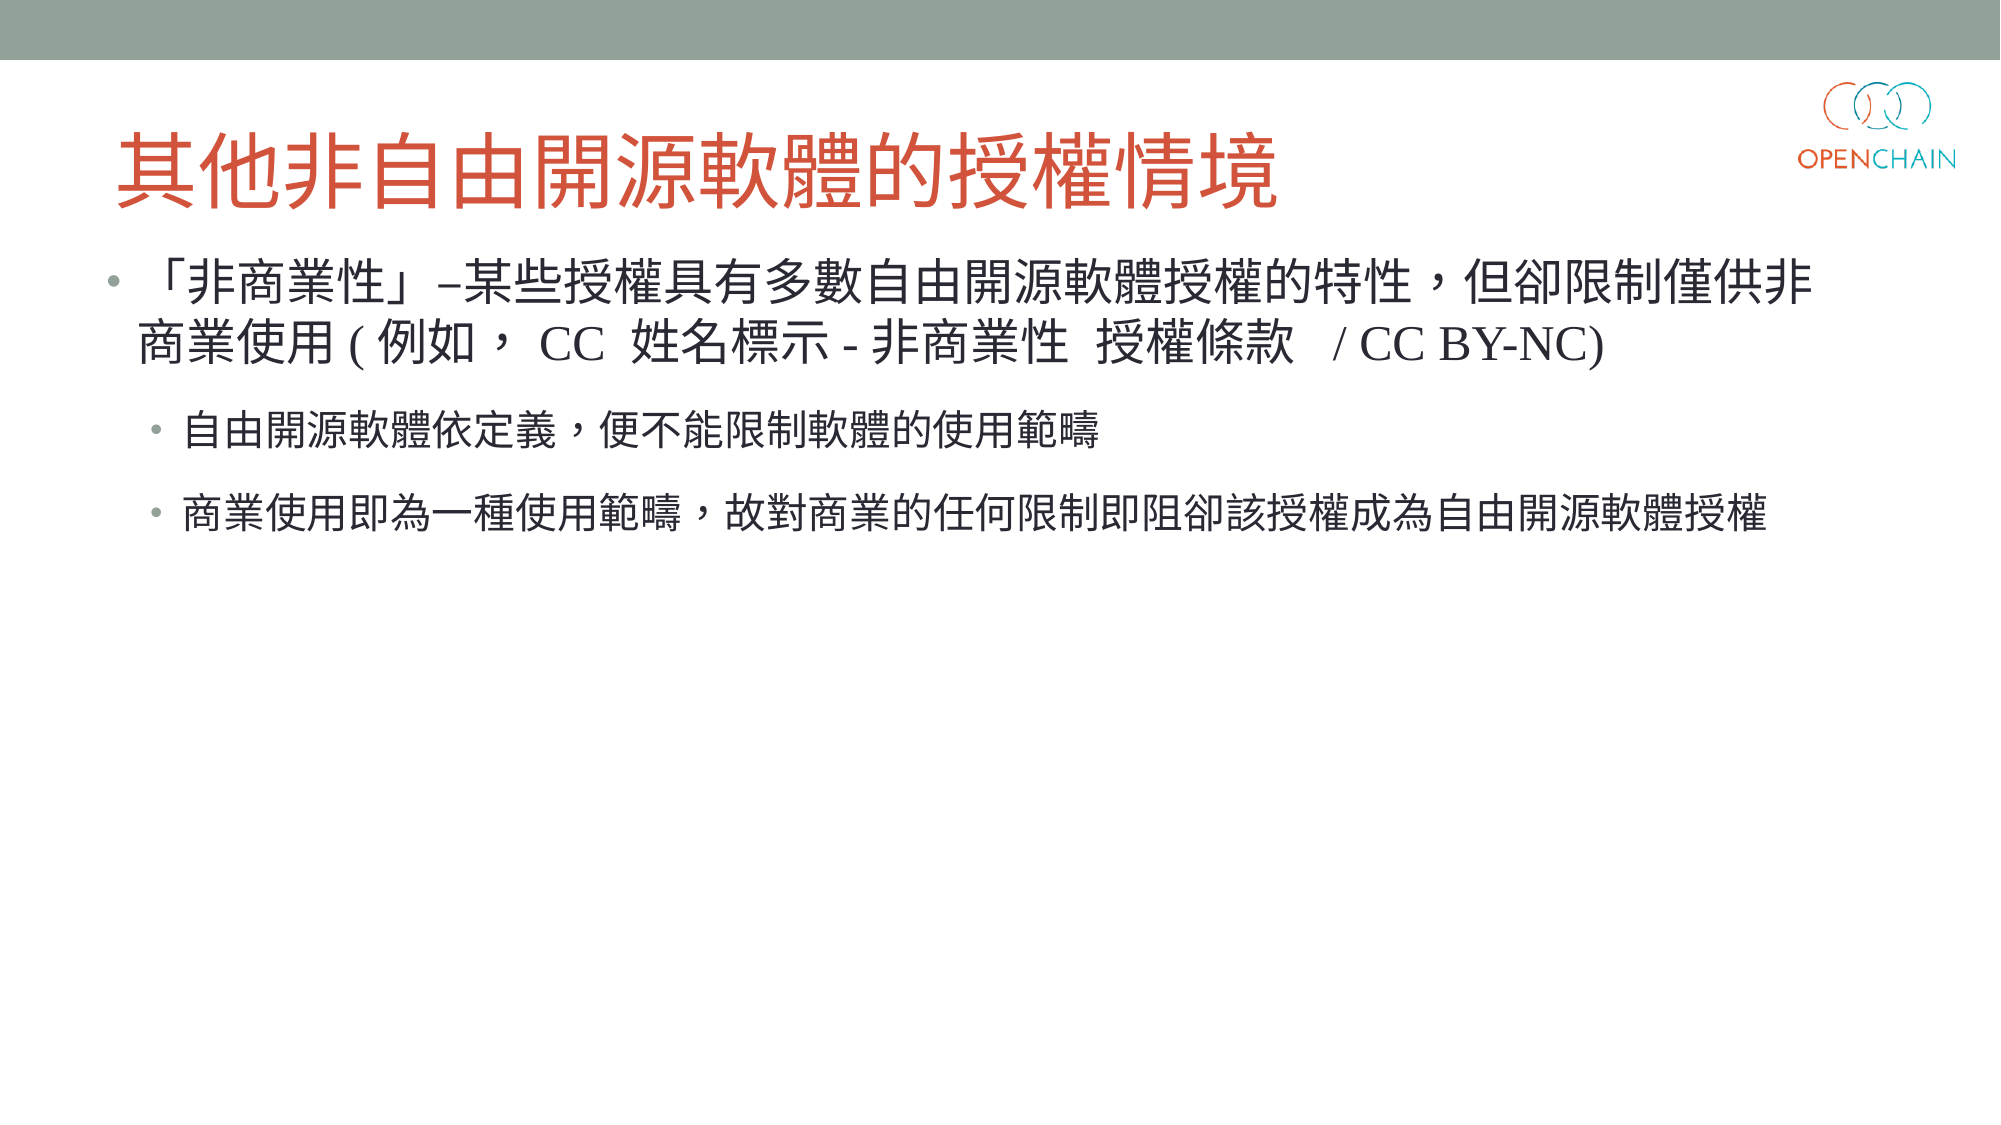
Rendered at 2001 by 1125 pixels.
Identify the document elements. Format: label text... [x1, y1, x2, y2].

title 其他非自由開源軟體的授權情境 [99, 87, 1900, 250]
list 「非商業性」–某些授權具有多數自由開源軟體授權的特性，但卻限制僅供非商業使用(例如，CC 姓名標示-非商業性 授權條款 / CC BY-NC) 自由開源軟體依定義，便不能限制軟體的使用範疇 商業使用即為一種使用範疇，故對商業的任何限制即阻卻該授權成為自由開源軟體授權 [91, 243, 1863, 1093]
picture [1798, 82, 1955, 169]
